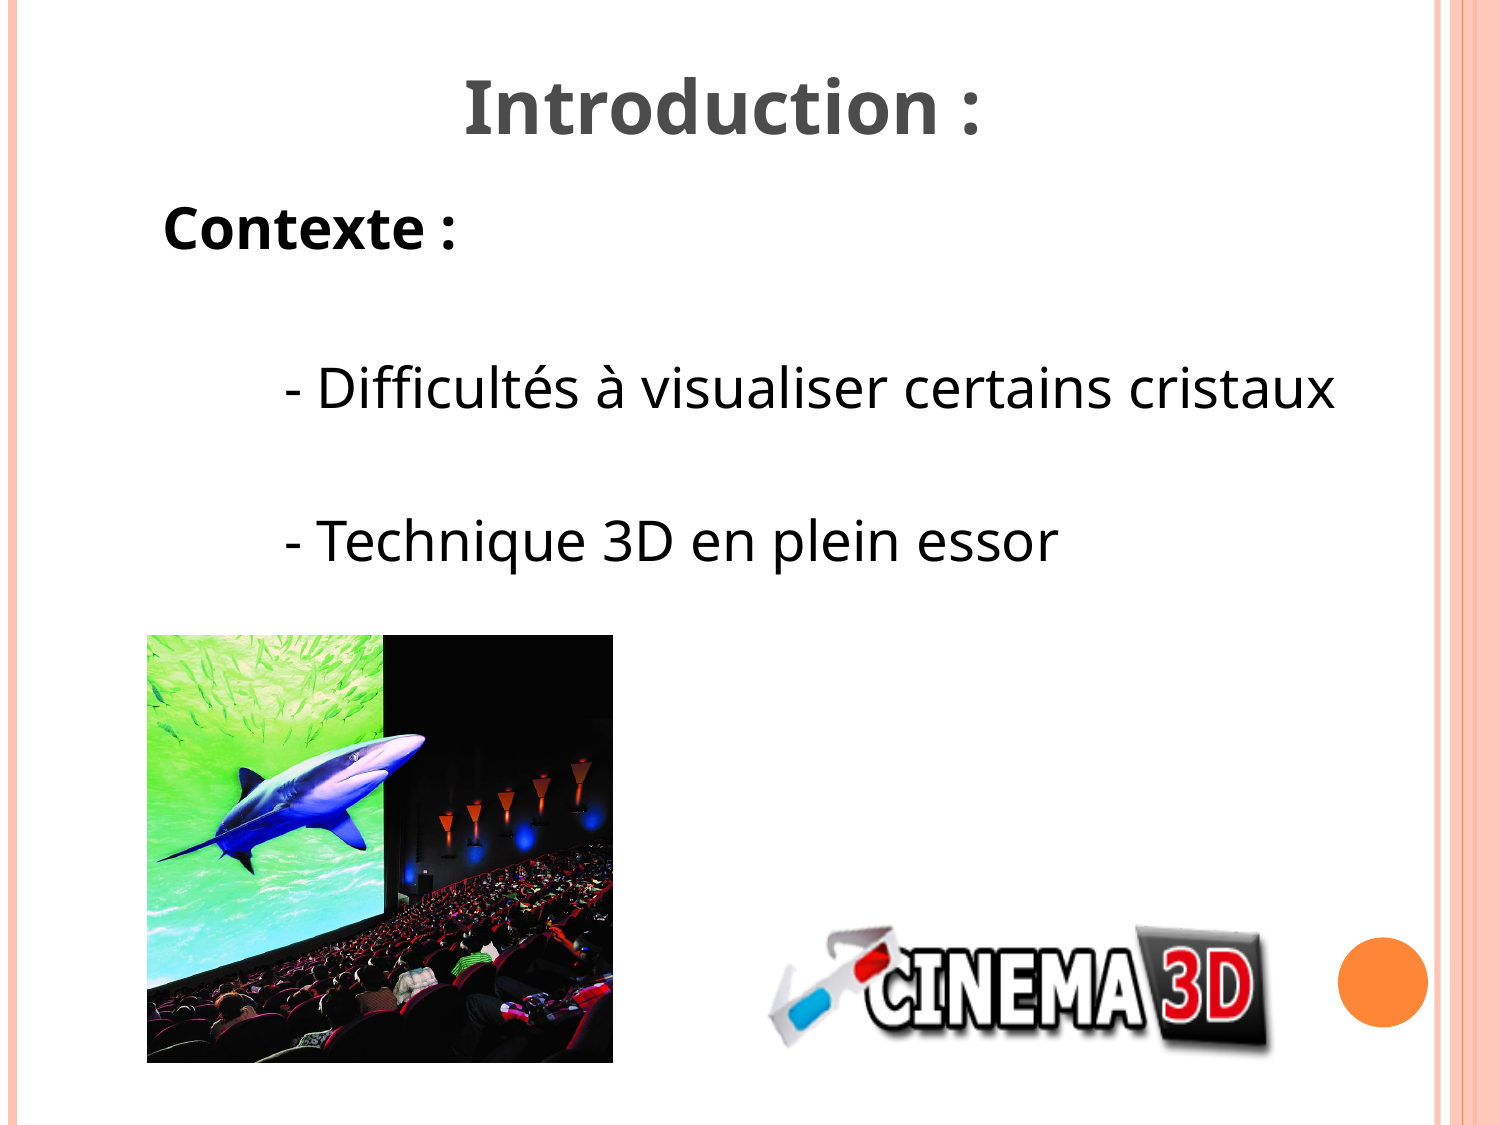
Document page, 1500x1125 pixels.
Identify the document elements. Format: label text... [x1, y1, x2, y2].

text_box - Difficultés à visualiser certains cristaux - Technique 3D en plein essor [269, 340, 1418, 562]
text_box Introduction : [442, 47, 1004, 178]
picture [767, 915, 1329, 1064]
picture [147, 635, 613, 1063]
text_box Contexte : [147, 180, 862, 266]
